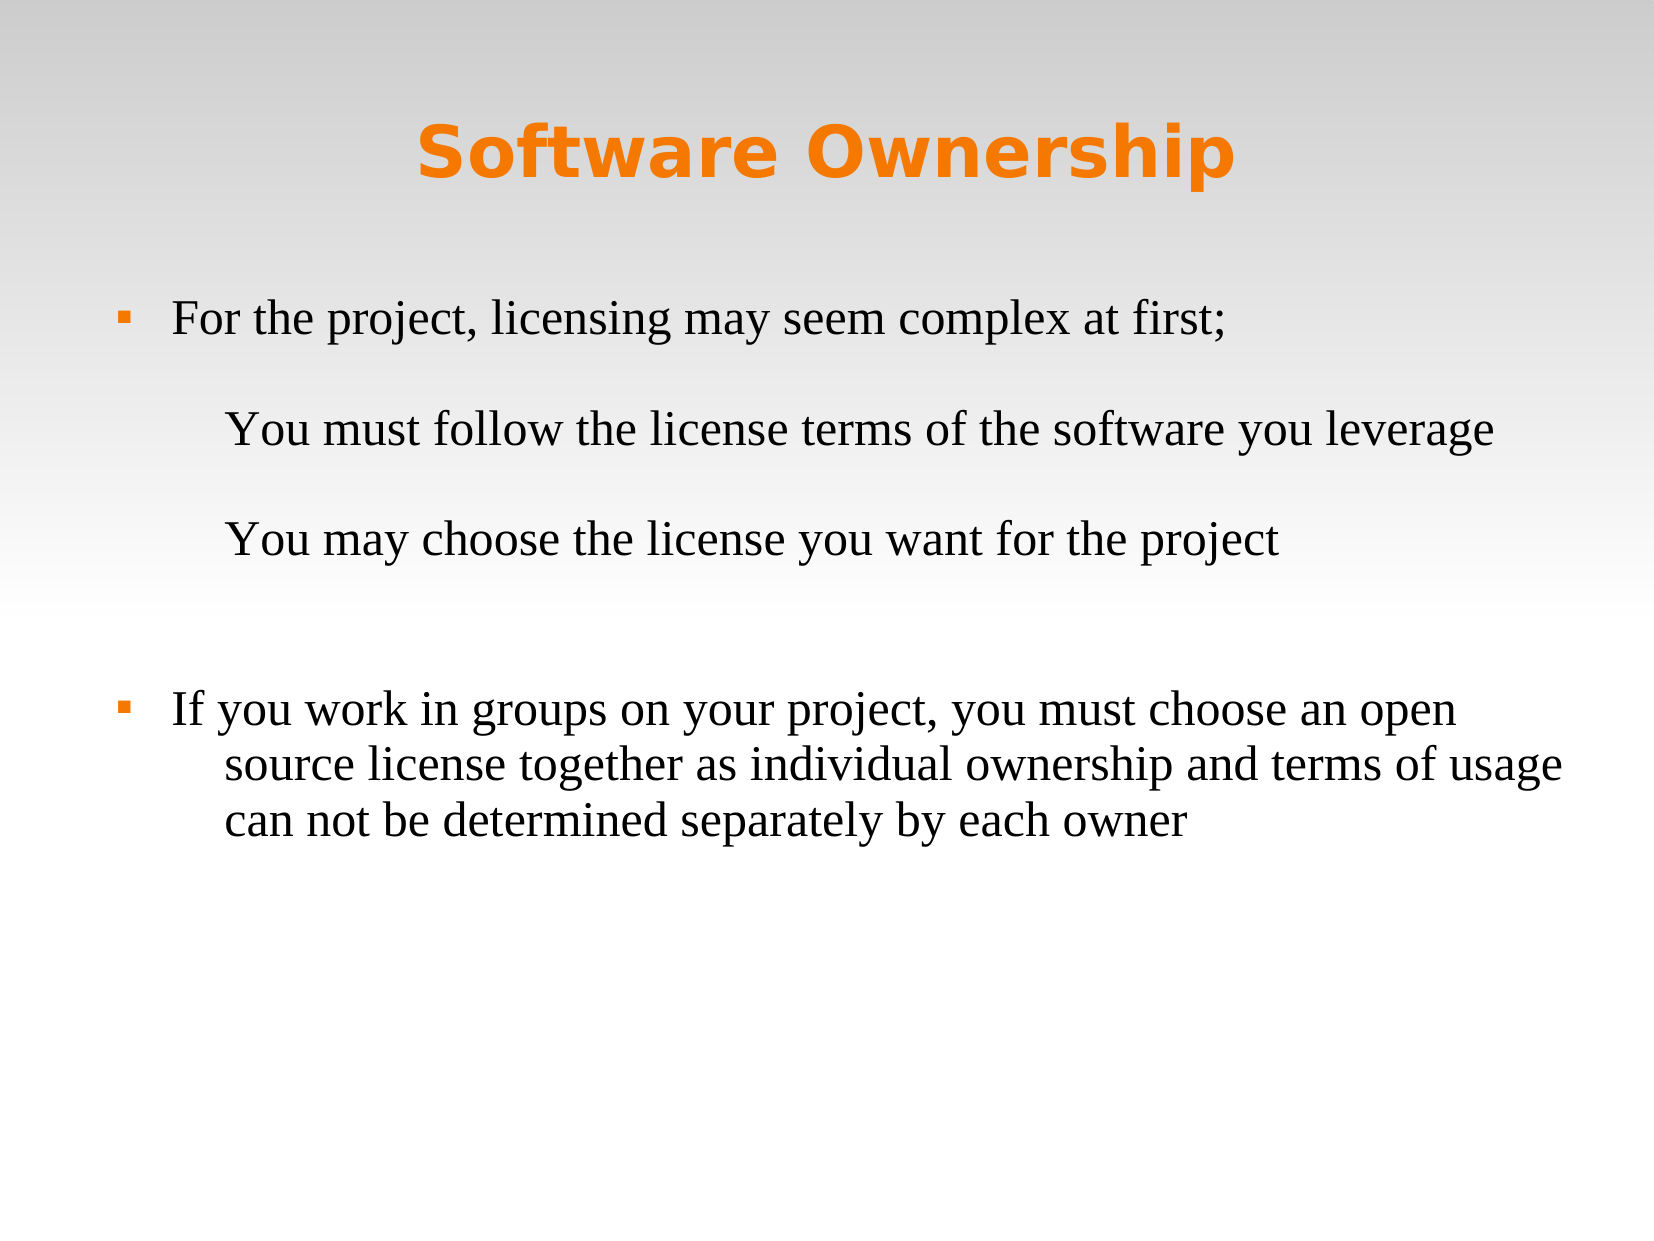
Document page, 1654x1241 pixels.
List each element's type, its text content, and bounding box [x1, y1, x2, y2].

title Software Ownership [82, 49, 1571, 257]
list For the project, licensing may seem complex at first; You must follow the license terms of the software you leverage You may choose the license you want for the project If you work in groups on your project, you must choose an open source license together as individual ownership and terms of usage can not be determined separately by each owner [82, 290, 1571, 1109]
